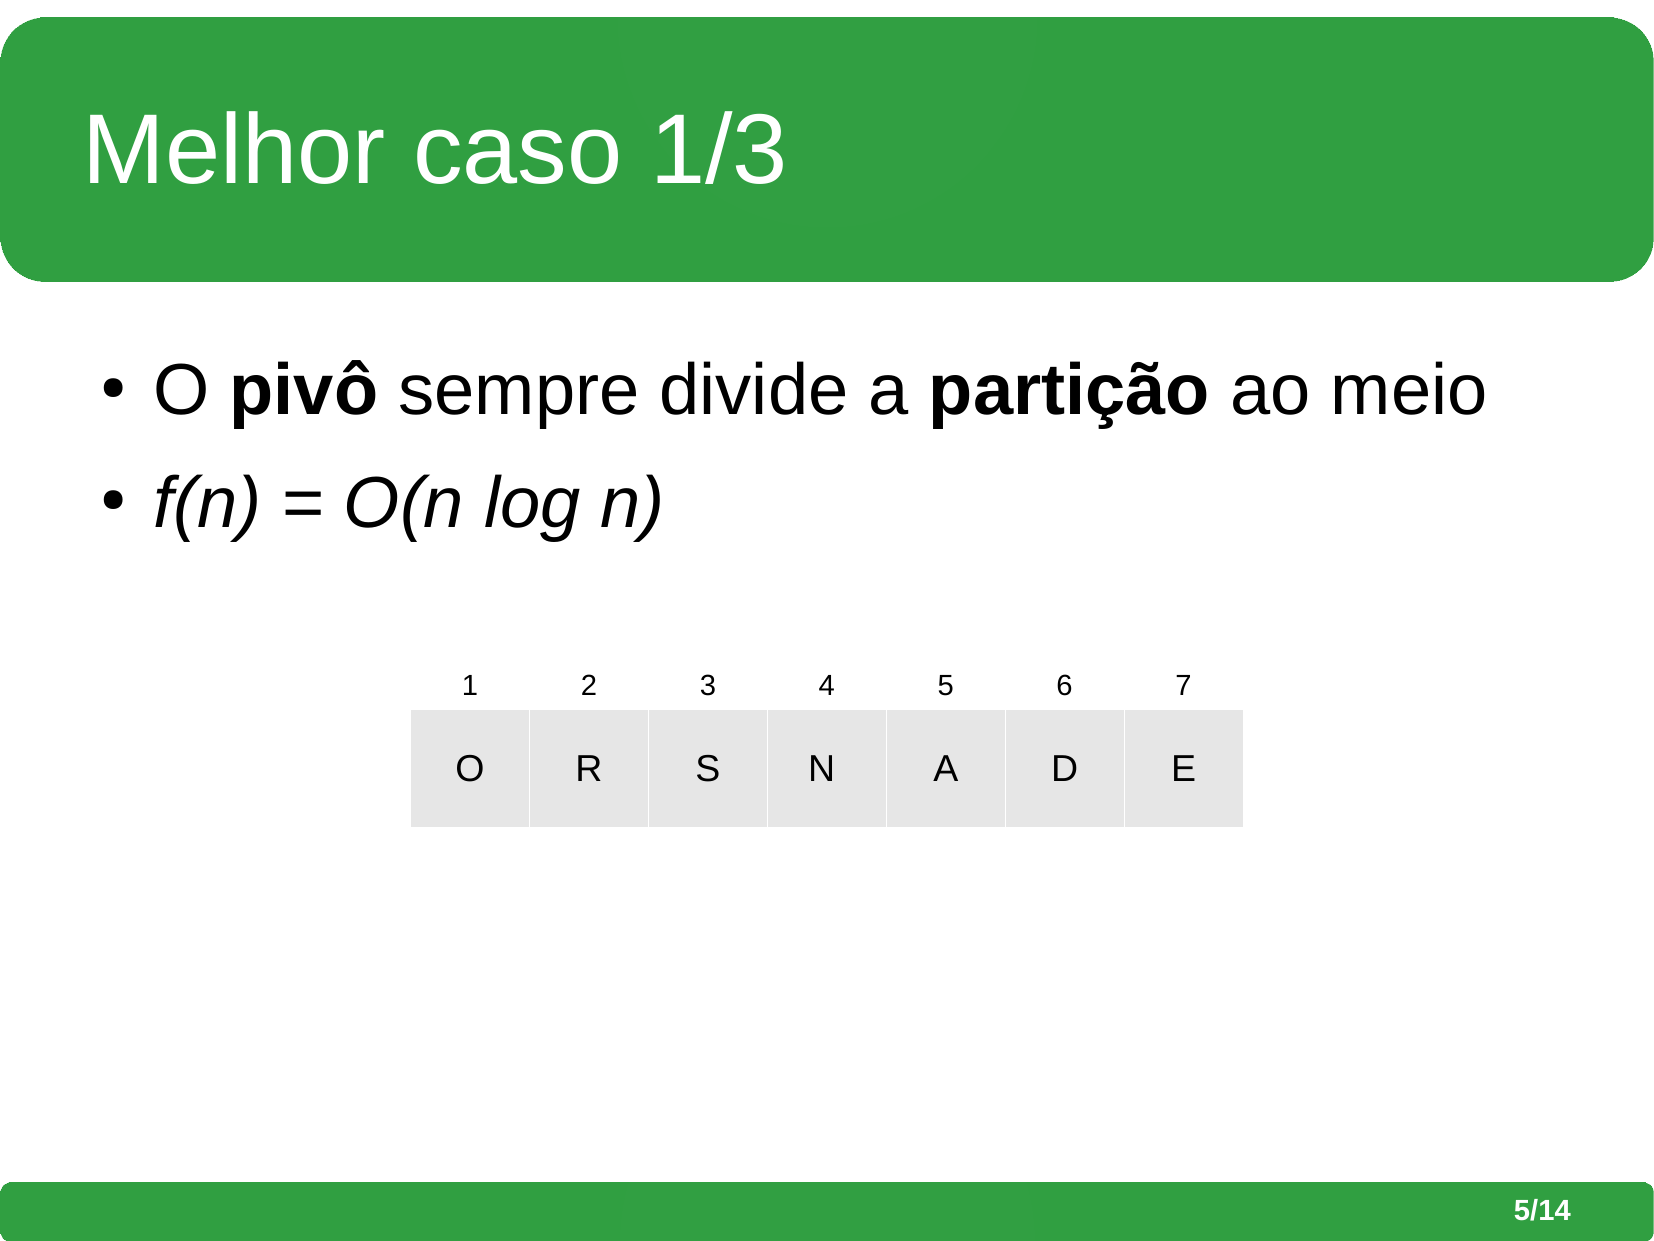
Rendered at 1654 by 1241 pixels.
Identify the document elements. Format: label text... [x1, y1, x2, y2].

table_cell S [649, 710, 767, 827]
list O pivô sempre divide a partição ao meio f(n) = O(n log n) [82, 349, 1571, 1069]
table_cell E [1125, 710, 1243, 827]
table_header 2 [530, 592, 648, 709]
table_cell D [1006, 710, 1124, 827]
table_header 3 [649, 592, 767, 709]
table_header 5 [887, 592, 1005, 709]
table_header 6 [1006, 592, 1124, 709]
table_header 1 [411, 592, 529, 709]
table_cell A [887, 710, 1005, 827]
table_cell N [768, 710, 886, 827]
table_header 4 [768, 592, 886, 709]
title Melhor caso 1/3 [82, 47, 1571, 252]
table_header 7 [1125, 592, 1243, 709]
table_cell R [530, 710, 648, 827]
table_cell O [411, 710, 529, 827]
